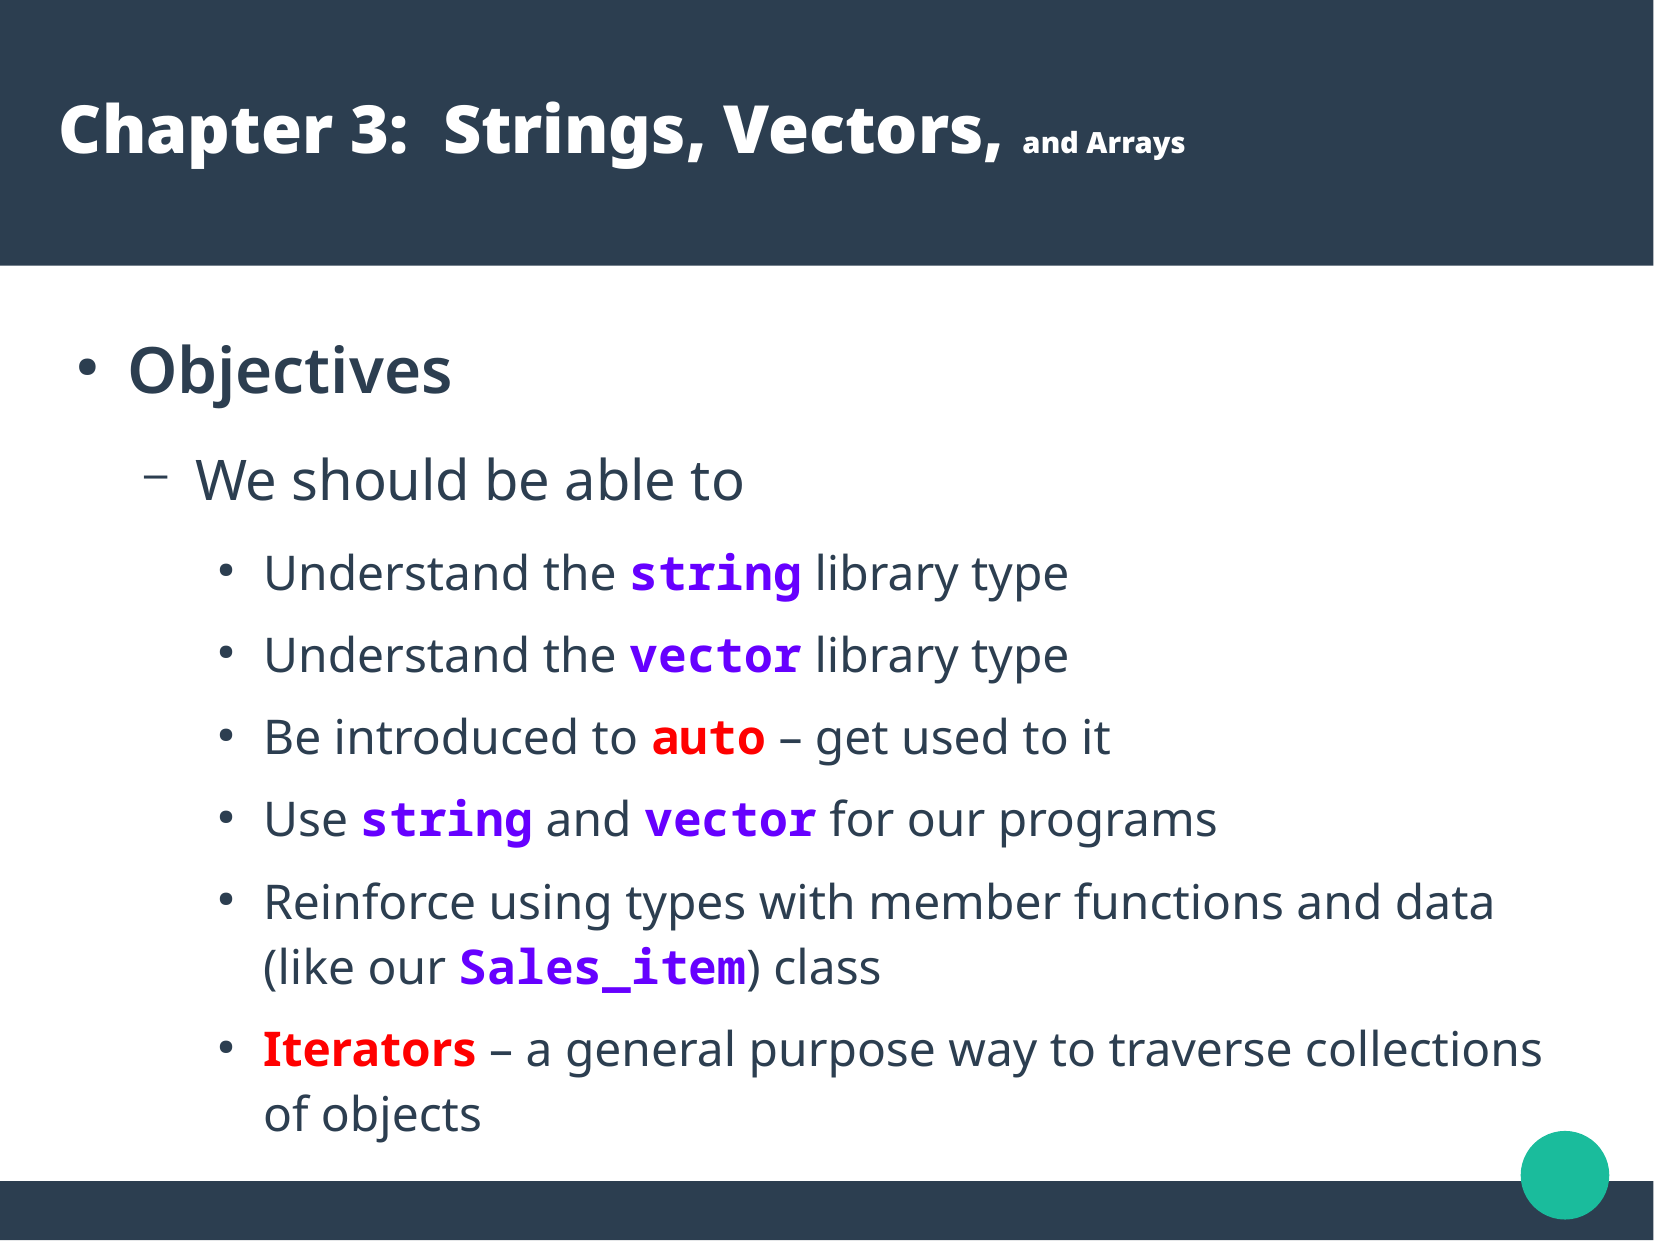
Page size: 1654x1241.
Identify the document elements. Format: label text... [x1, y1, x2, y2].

list Objectives We should be able to Understand the string library type Understand the vector library type Be introduced to auto – get used to it Use string and vector for our programs Reinforce using types with member functions and data (like our Sales_item) class Iterators – a general purpose way to traverse collections of objects [59, 324, 1595, 1152]
title Chapter 3: Strings, Vectors, and Arrays [59, 49, 1595, 207]
